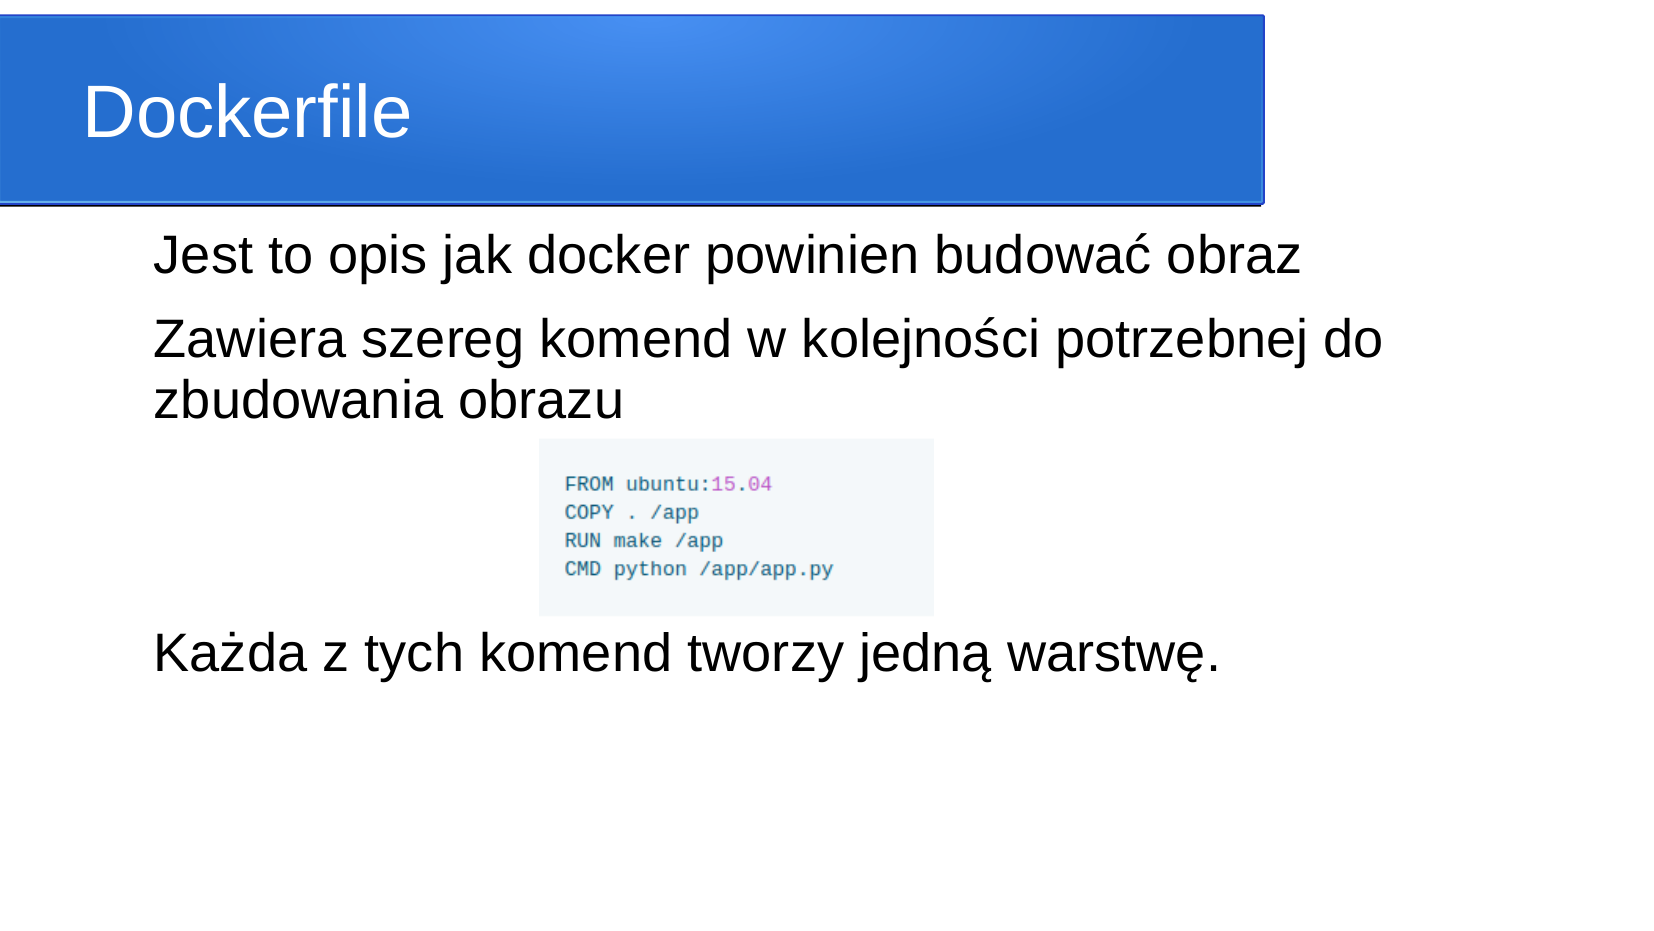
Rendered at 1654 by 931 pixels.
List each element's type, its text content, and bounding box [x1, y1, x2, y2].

title Dockerfile [82, 35, 1235, 189]
picture [539, 425, 934, 632]
list Jest to opis jak docker powinien budować obraz Zawiera szereg komend w kolejności potrzebnej do zbudowania obrazu Każda z tych komend tworzy jedną warstwę. [82, 224, 1571, 764]
